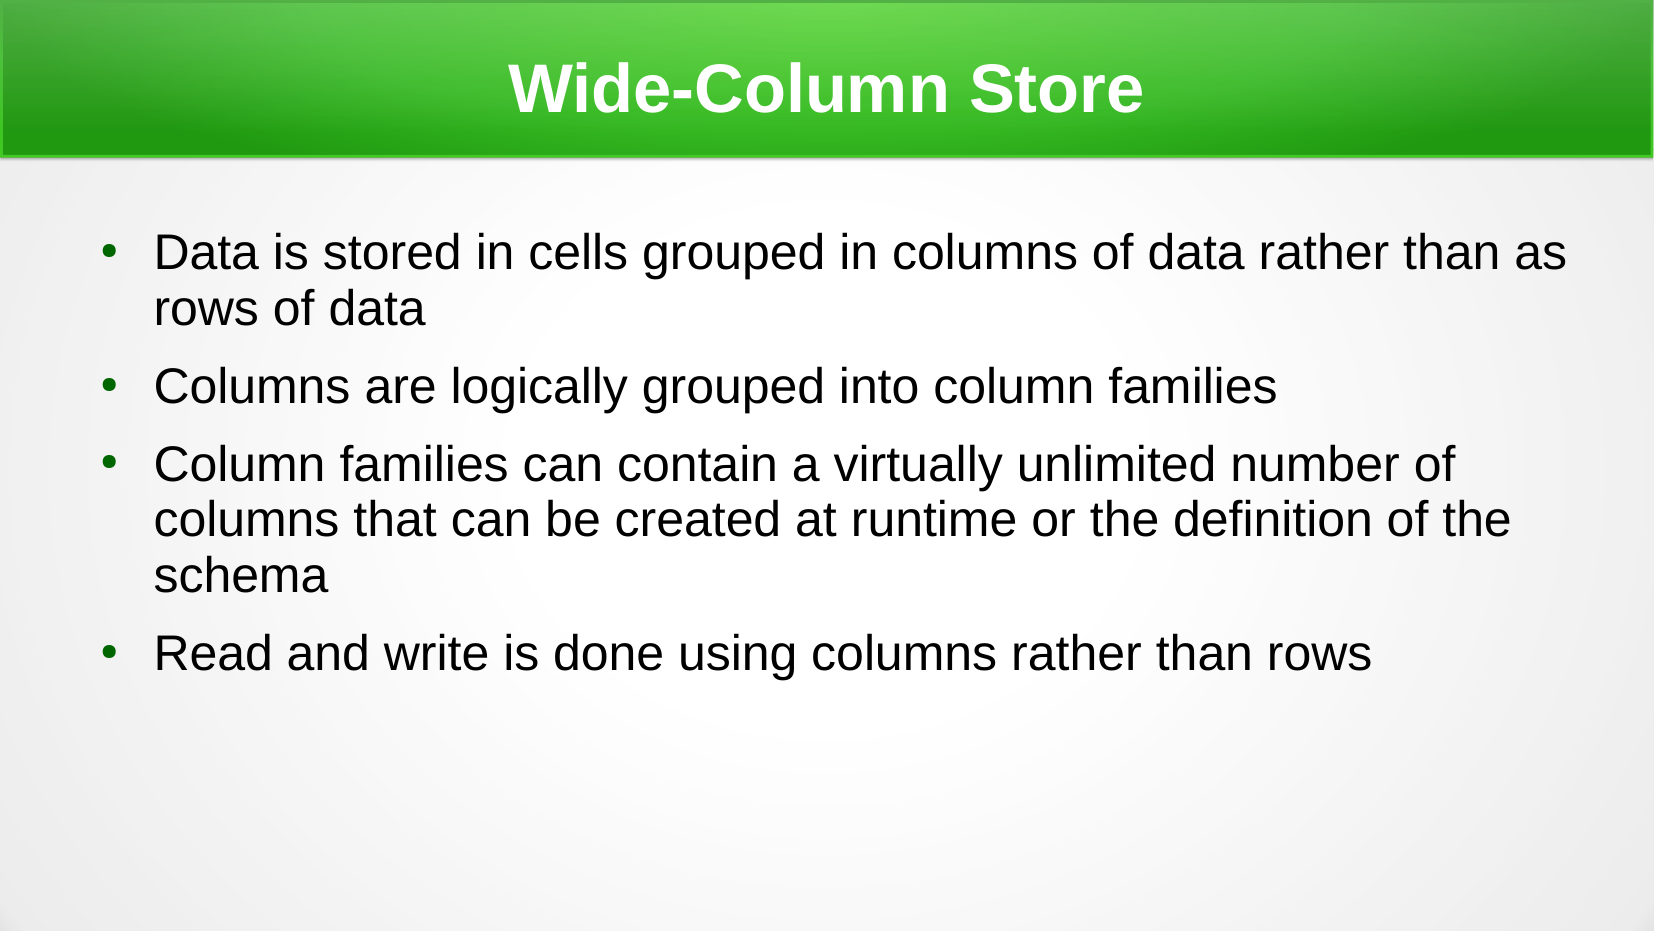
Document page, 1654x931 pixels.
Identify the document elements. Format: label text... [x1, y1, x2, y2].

list Data is stored in cells grouped in columns of data rather than as rows of data Columns are logically grouped into column families Column families can contain a virtually unlimited number of columns that can be created at runtime or the definition of the schema Read and write is done using columns rather than rows [82, 224, 1571, 764]
title Wide-Column Store [82, 35, 1571, 142]
